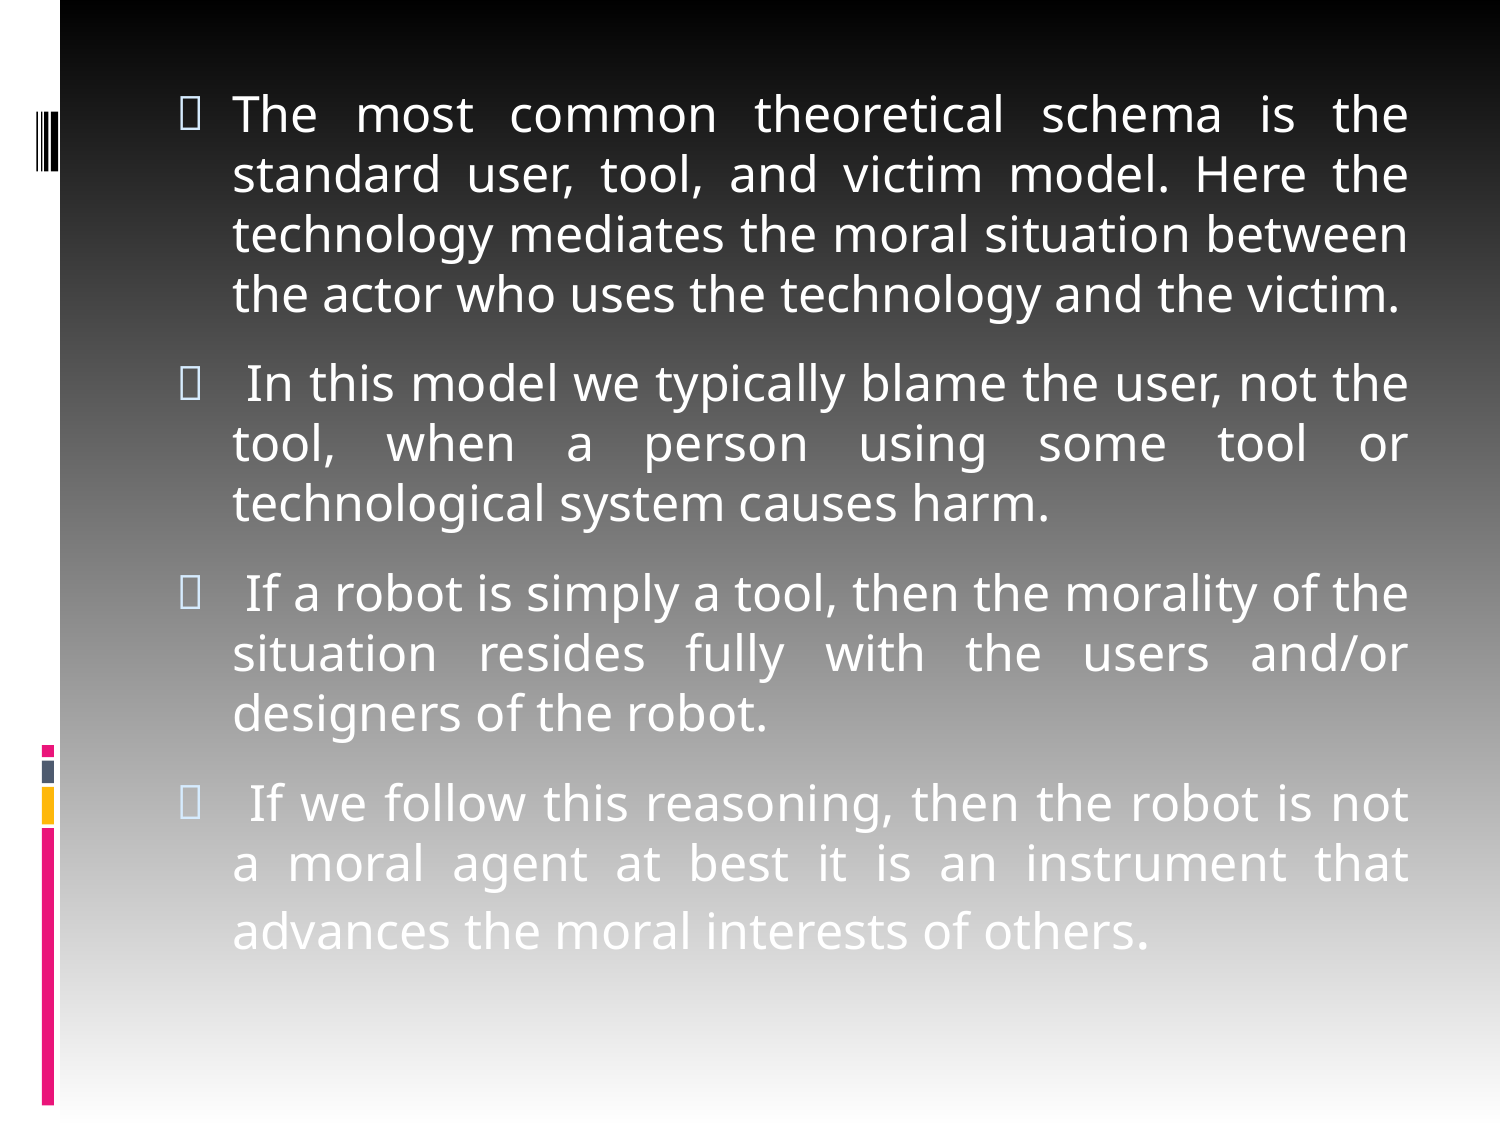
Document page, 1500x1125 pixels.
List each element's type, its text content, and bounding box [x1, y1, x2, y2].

list The most common theoretical schema is the standard user, tool, and victim model. Here the technology mediates the moral situation between the actor who uses the technology and the victim. In this model we typically blame the user, not the tool, when a person using some tool or technological system causes harm. If a robot is simply a tool, then the morality of the situation resides fully with the users and/or designers of the robot. If we follow this reasoning, then the robot is not a moral agent at best it is an instrument that advances the moral interests of others. [150, 75, 1425, 1043]
